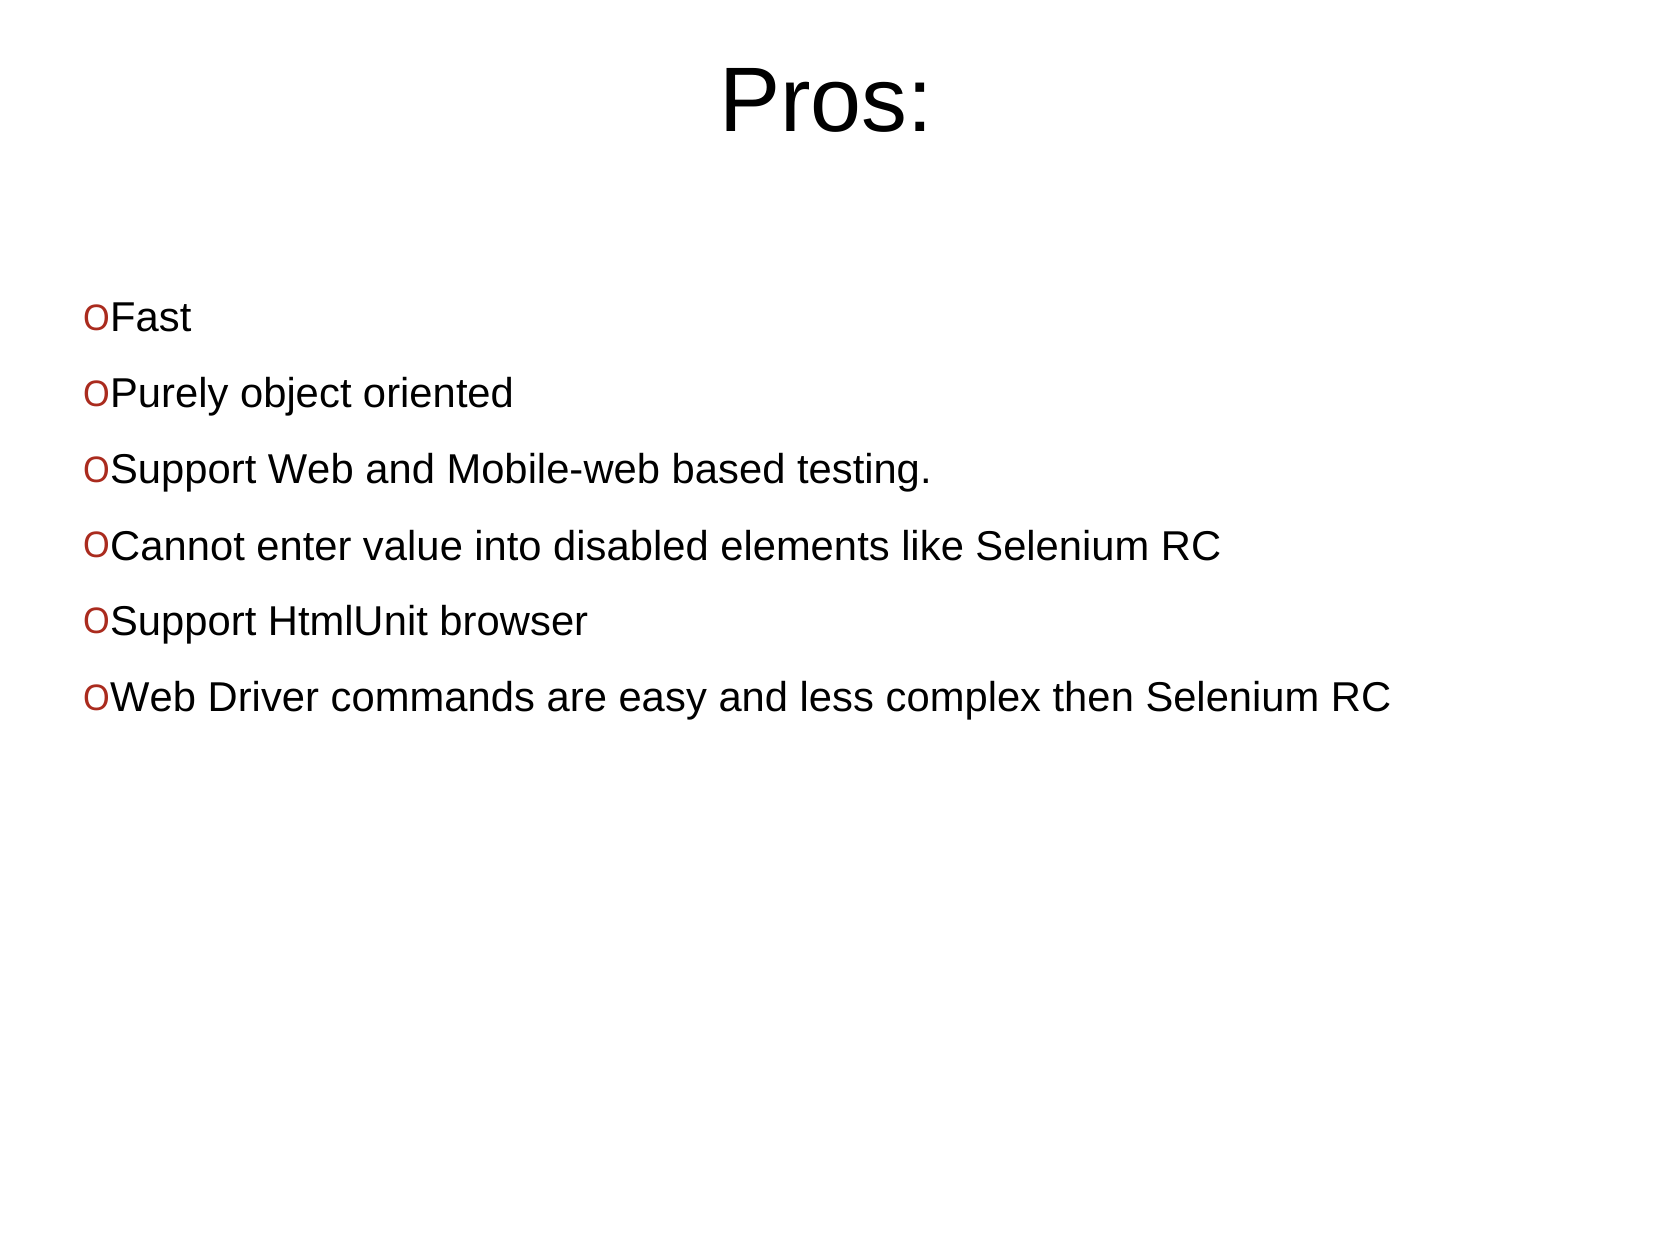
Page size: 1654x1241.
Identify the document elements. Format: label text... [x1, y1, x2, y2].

list Fast Purely object oriented Support Web and Mobile-web based testing. Cannot enter value into disabled elements like Selenium RC Support HtmlUnit browser Web Driver commands are easy and less complex then Selenium RC [82, 290, 1571, 1109]
title Pros: [82, 49, 1571, 257]
